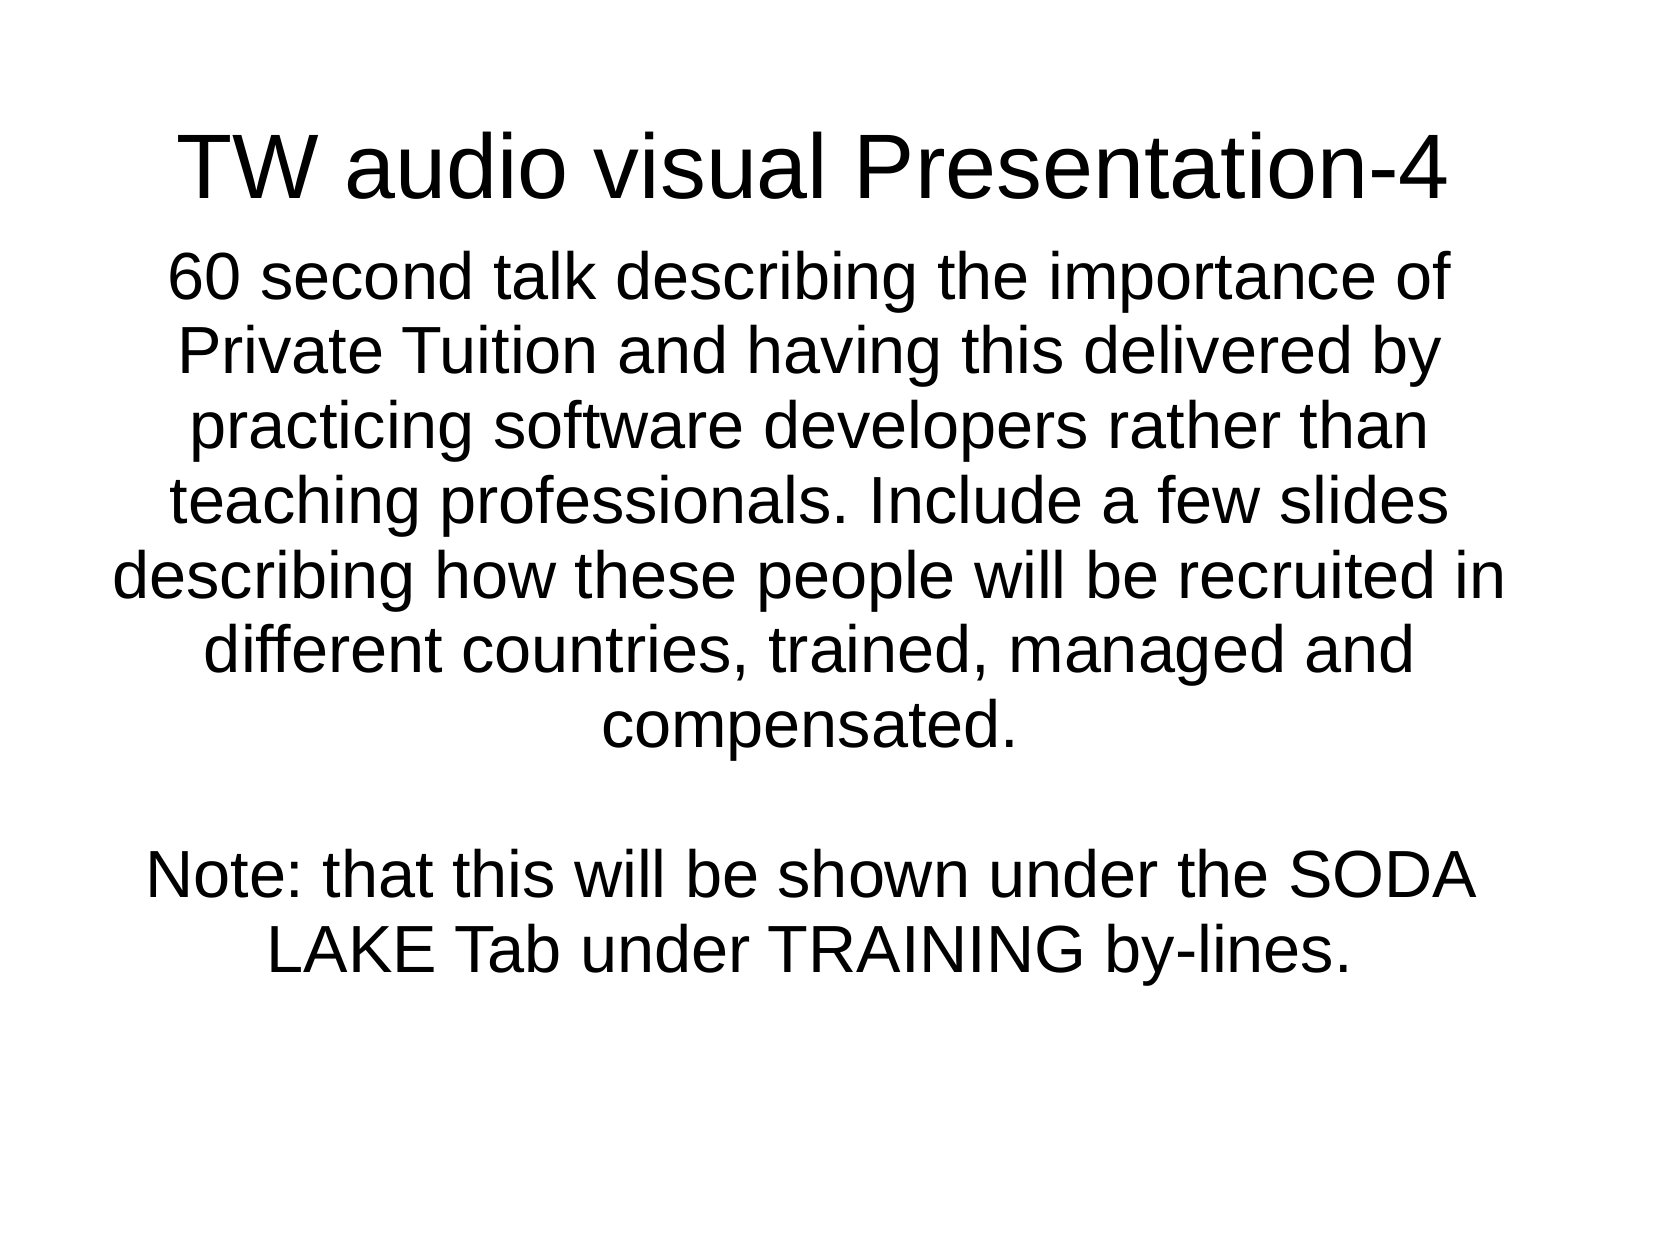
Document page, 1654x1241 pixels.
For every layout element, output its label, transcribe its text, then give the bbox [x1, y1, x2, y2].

title TW audio visual Presentation-4 [82, 62, 1571, 271]
subtitle 60 second talk describing the importance of Private Tuition and having this delivered by practicing software developers rather than teaching professionals. Include a few slides describing how these people will be recruited in different countries, trained, managed and compensated. Note: that this will be shown under the SODA LAKE Tab under TRAINING by-lines. [82, 238, 1538, 1062]
